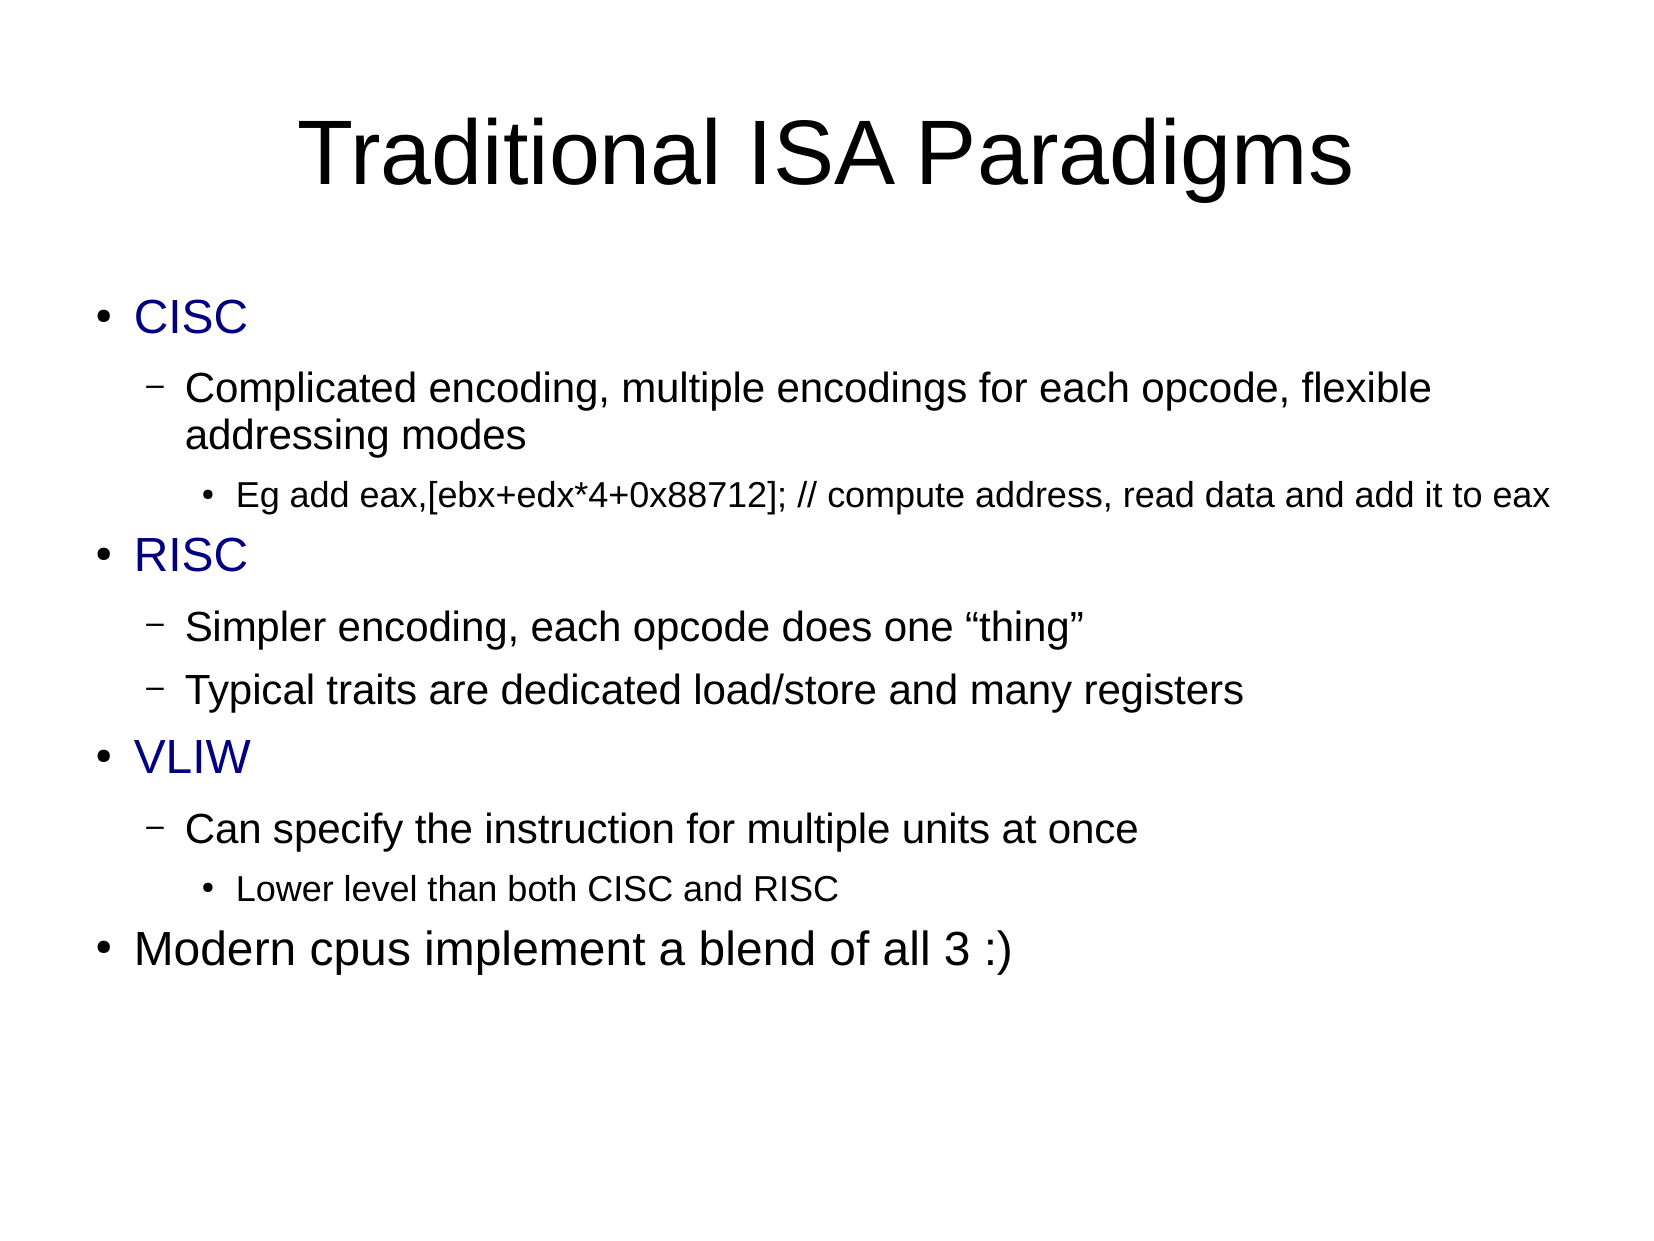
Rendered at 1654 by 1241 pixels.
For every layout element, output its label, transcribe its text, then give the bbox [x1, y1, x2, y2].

title Traditional ISA Paradigms [82, 49, 1571, 257]
list CISC Complicated encoding, multiple encodings for each opcode, flexible addressing modes Eg add eax,[ebx+edx*4+0x88712]; // compute address, read data and add it to eax RISC Simpler encoding, each opcode does one “thing” Typical traits are dedicated load/store and many registers VLIW Can specify the instruction for multiple units at once Lower level than both CISC and RISC Modern cpus implement a blend of all 3 :) [82, 290, 1571, 1010]
